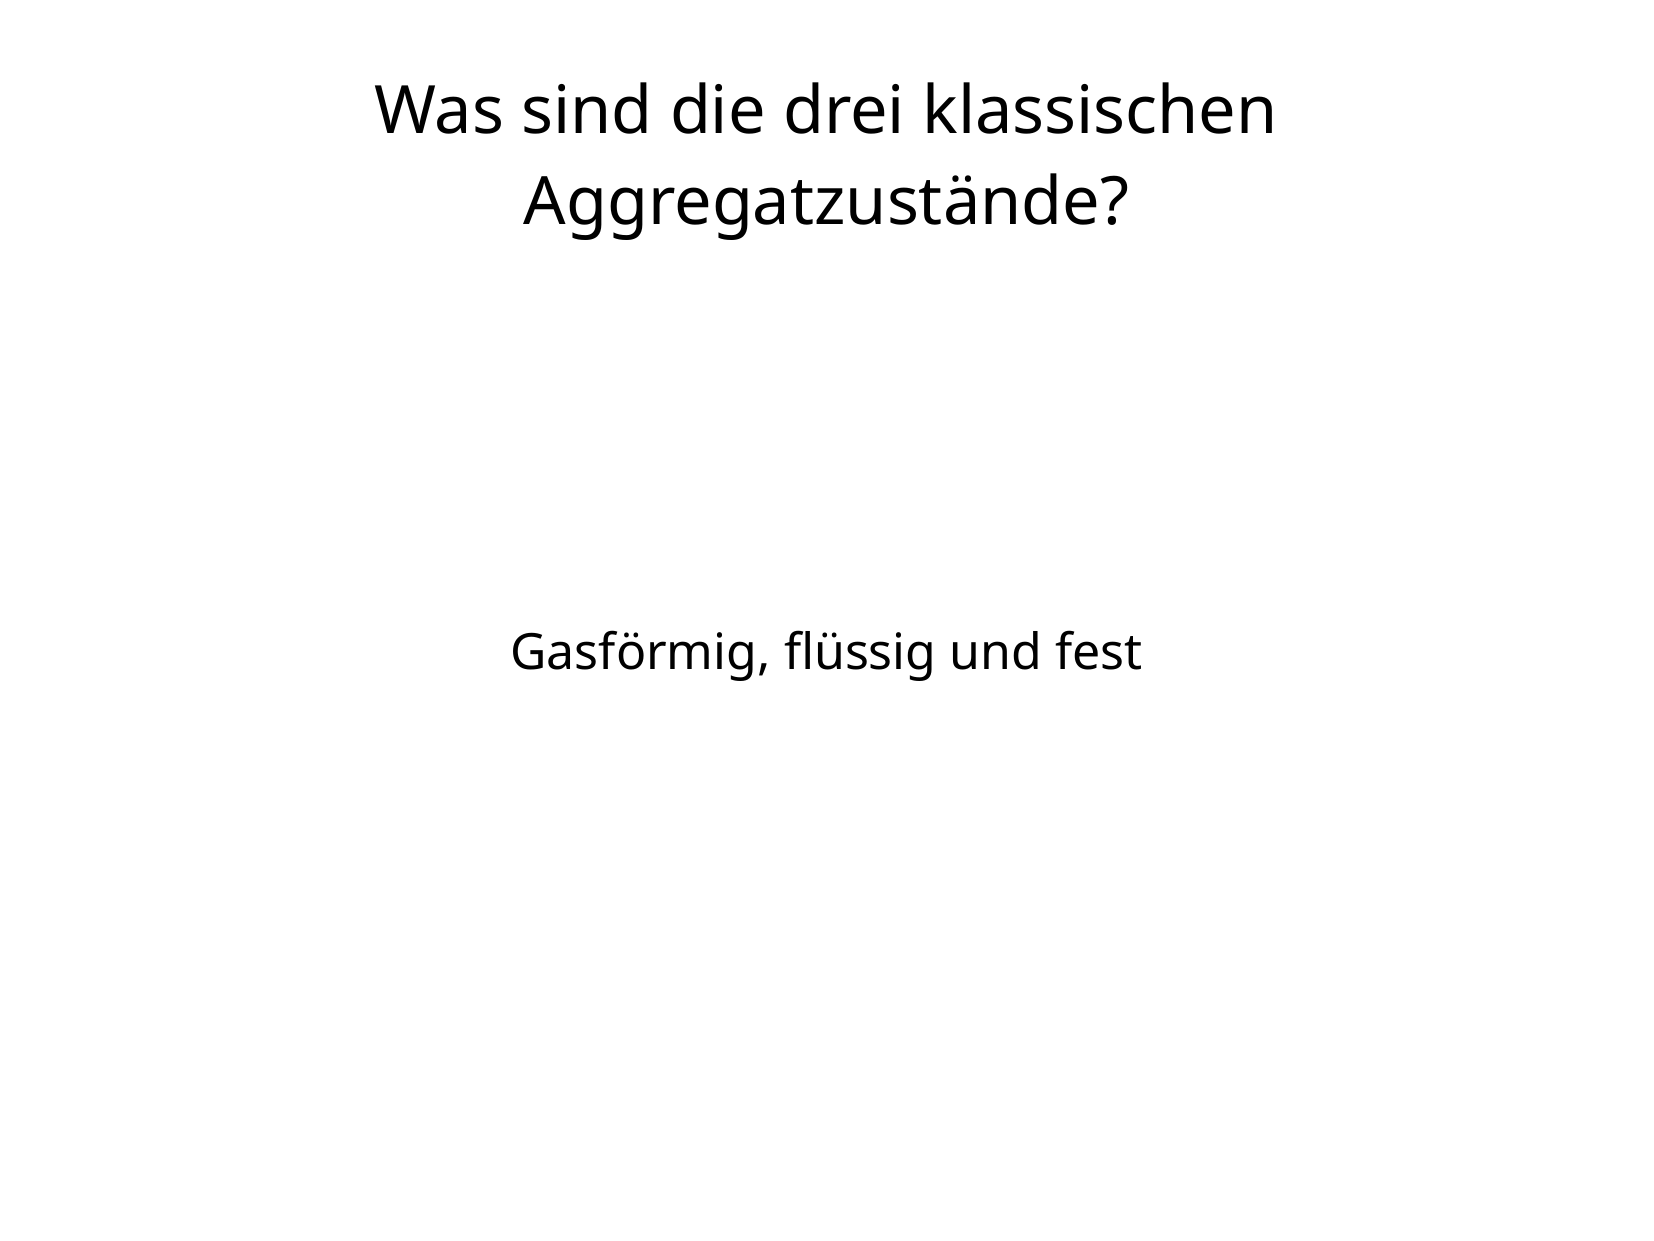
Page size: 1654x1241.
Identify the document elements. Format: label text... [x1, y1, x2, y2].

title Was sind die drei klassischen Aggregatzustände? [82, 49, 1571, 257]
subtitle Gasförmig, flüssig und fest [82, 290, 1571, 1010]
